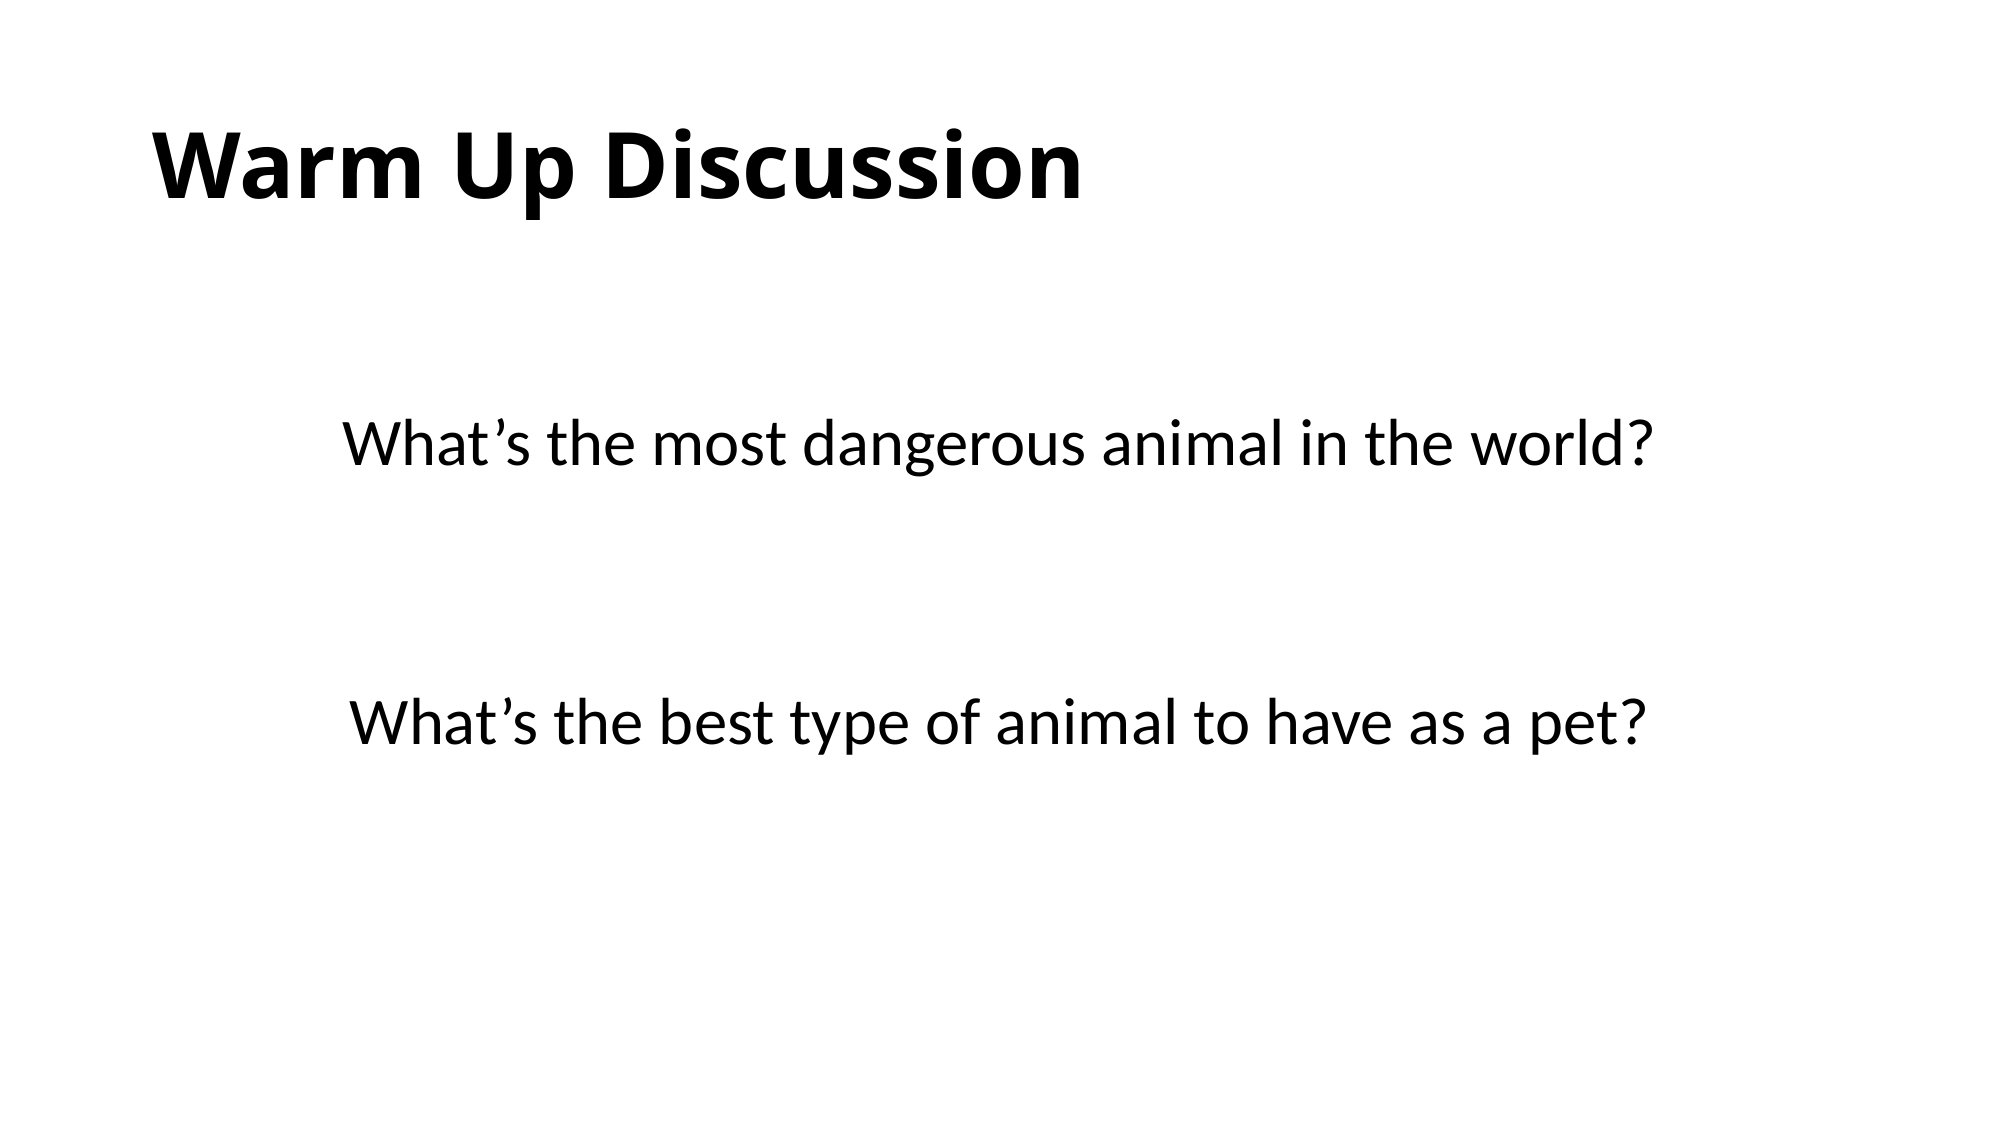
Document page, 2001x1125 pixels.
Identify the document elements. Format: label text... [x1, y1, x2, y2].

title Warm Up Discussion [137, 59, 1863, 278]
list What’s the most dangerous animal in the world? What’s the best type of animal to have as a pet? [137, 400, 1863, 1014]
